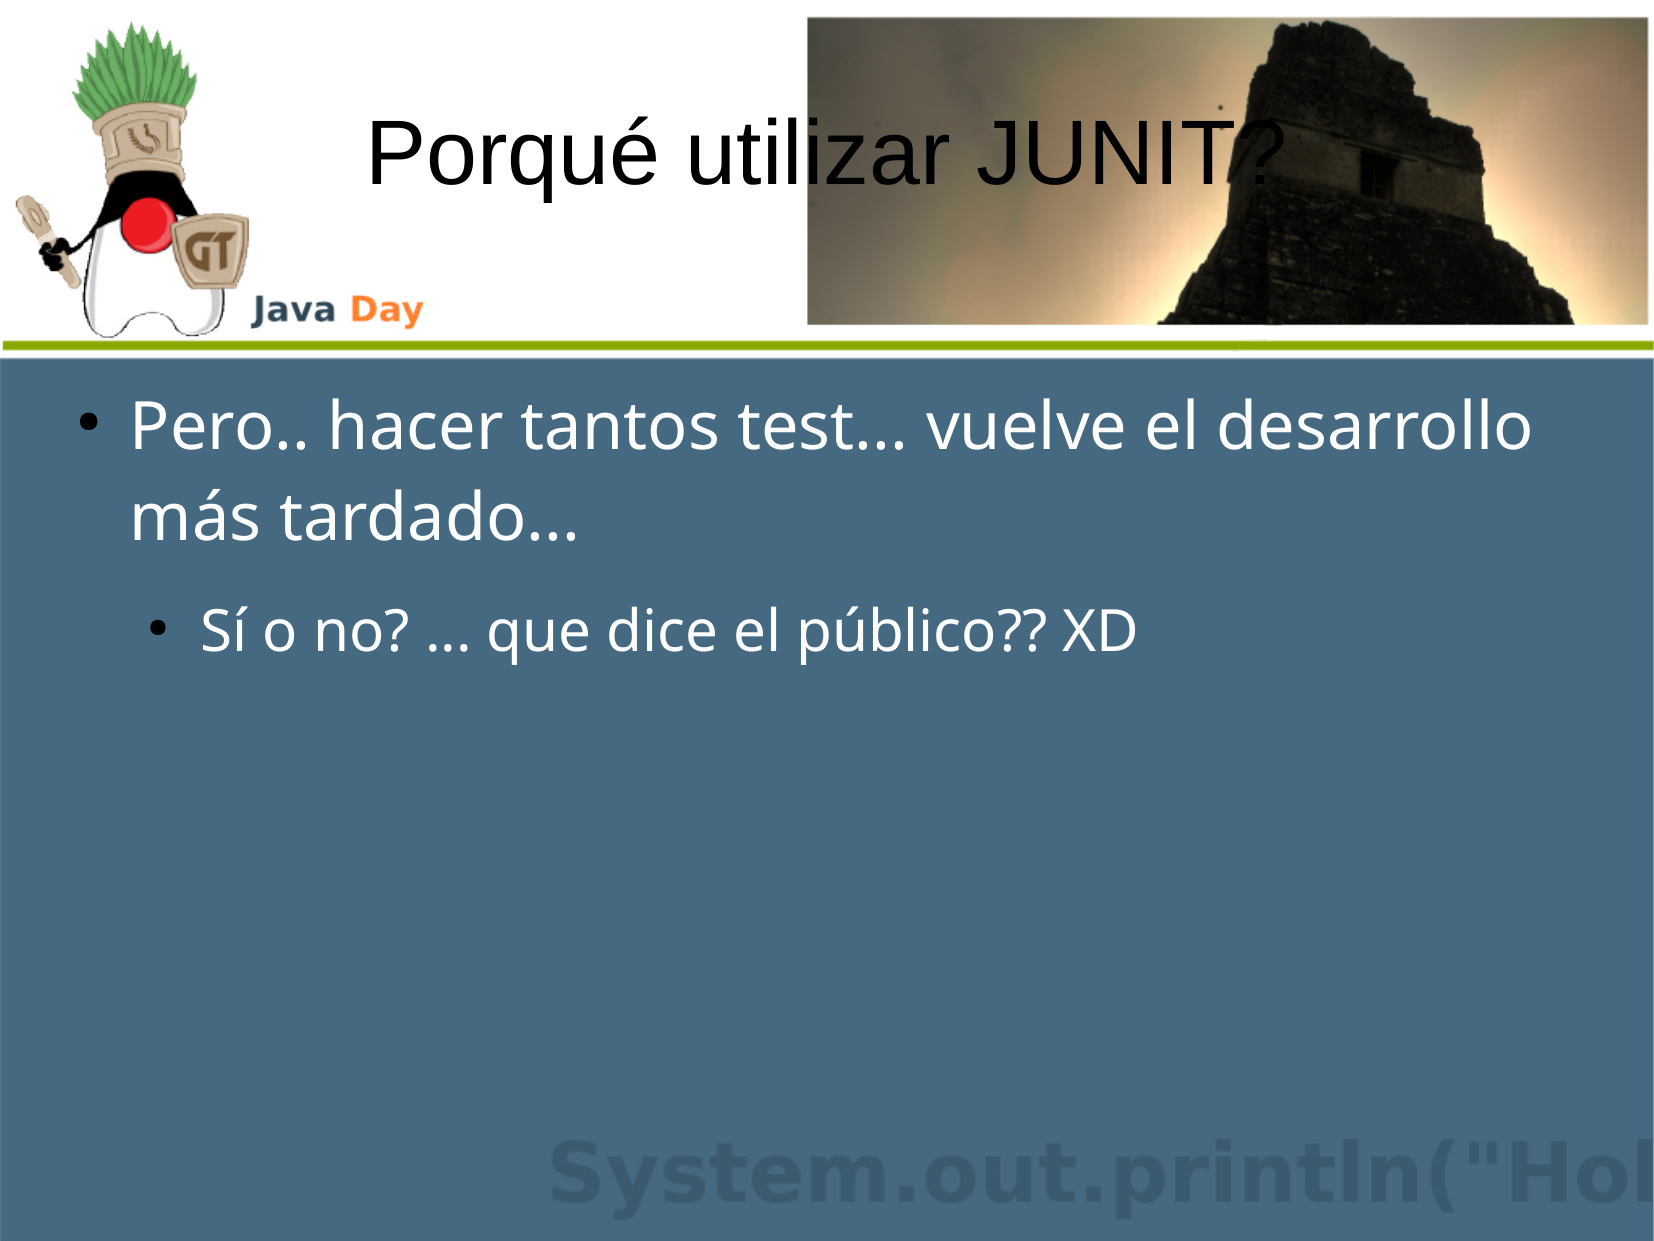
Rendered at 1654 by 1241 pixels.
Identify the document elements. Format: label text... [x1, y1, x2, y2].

list Pero.. hacer tantos test... vuelve el desarrollo más tardado... Sí o no? ... que dice el público?? XD [59, 377, 1548, 1197]
picture [0, 0, 1654, 1241]
title Porqué utilizar JUNIT? [82, 49, 1571, 257]
